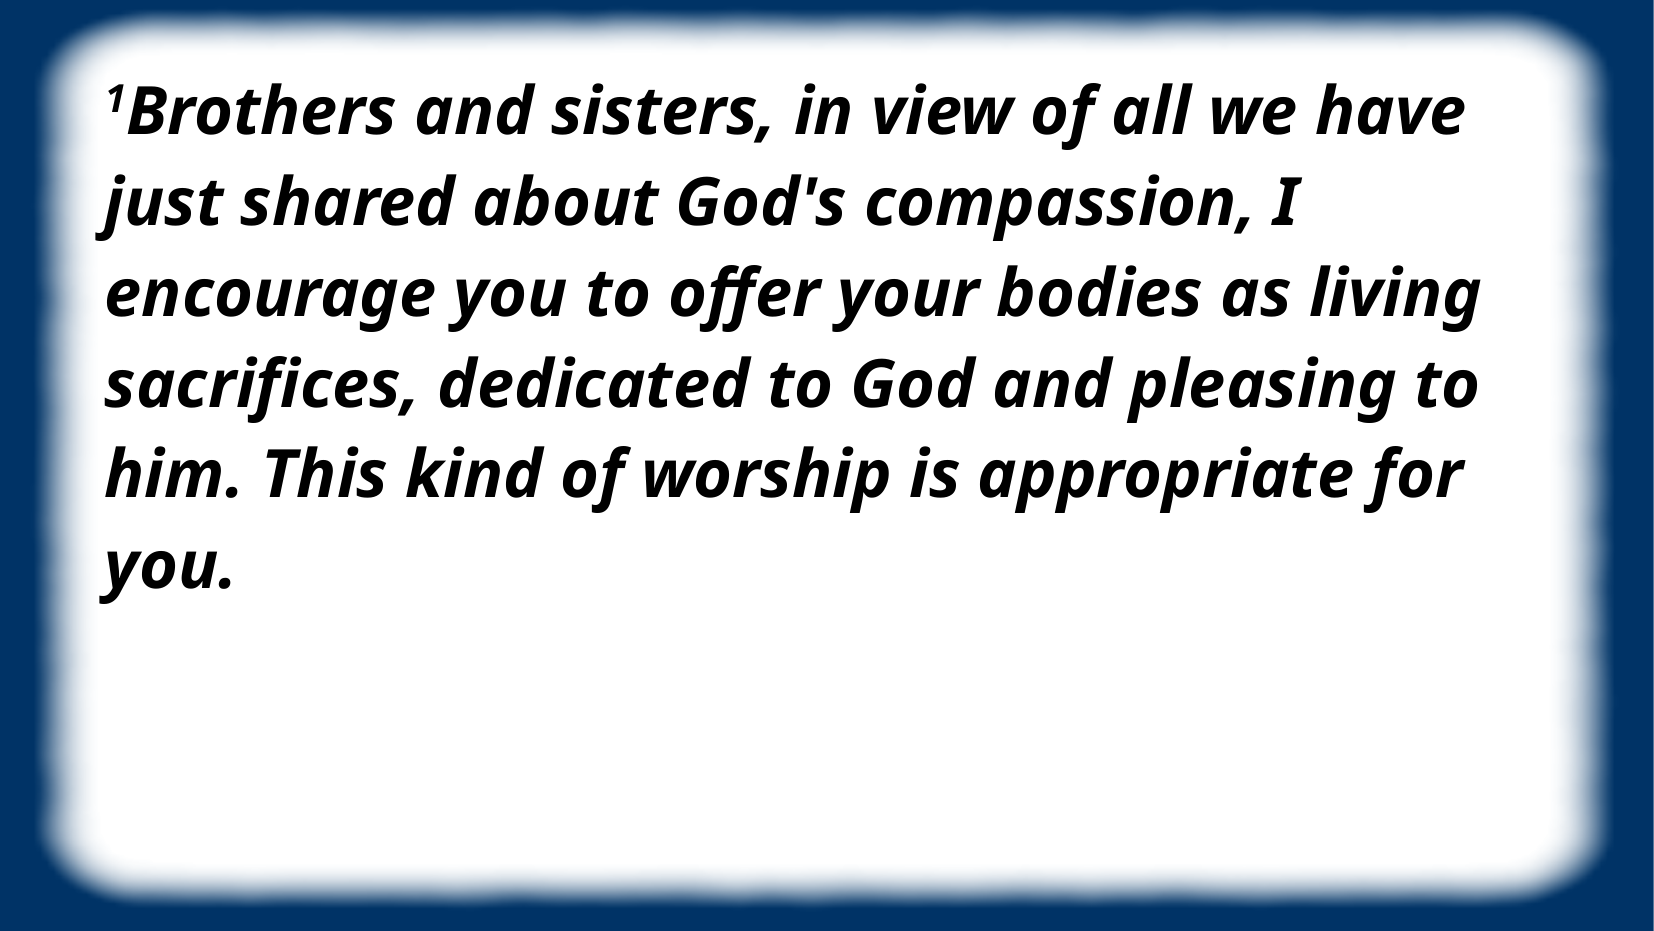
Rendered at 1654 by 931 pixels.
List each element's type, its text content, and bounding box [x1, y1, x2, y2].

picture [0, 0, 1654, 931]
text_box 1Brothers and sisters, in view of all we have just shared about God's compassion, I encourage you to offer your bodies as living sacrifices, dedicated to God and pleasing to him. This kind of worship is appropriate for you. [90, 56, 1576, 541]
